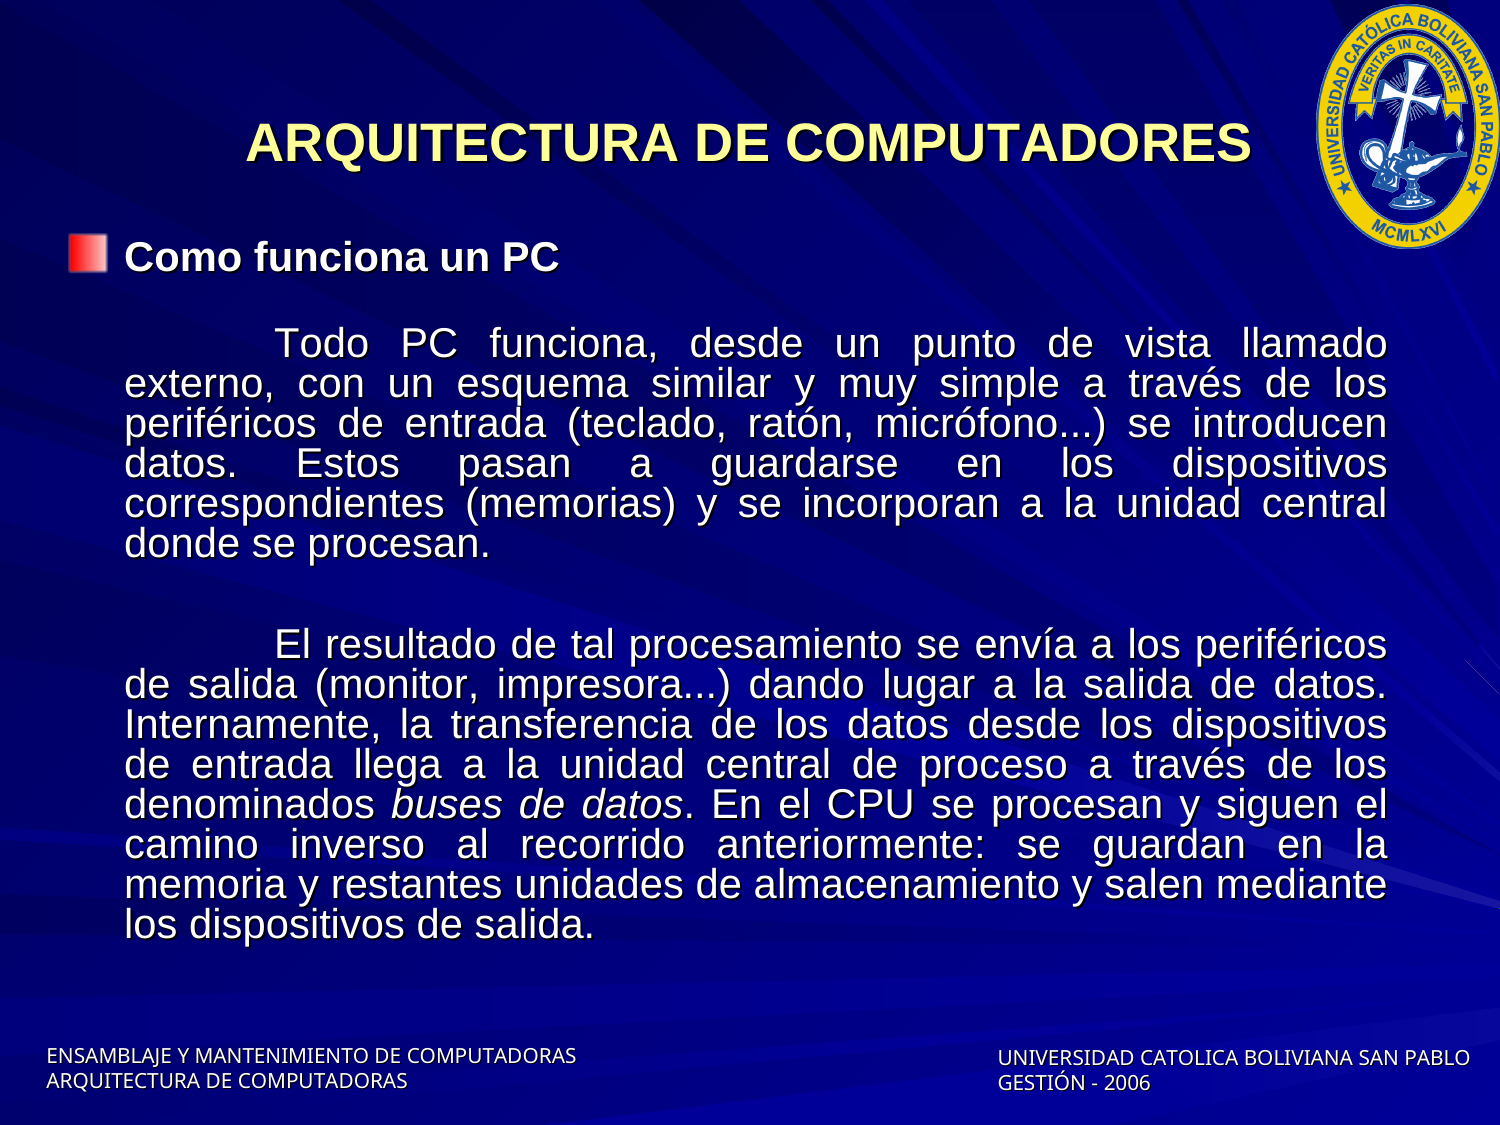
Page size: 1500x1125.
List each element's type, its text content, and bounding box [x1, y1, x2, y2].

picture [1316, 4, 1500, 249]
list Como funciona un PC Todo PC funciona, desde un punto de vista llamado externo, con un esquema similar y muy simple a través de los periféricos de entrada (teclado, ratón, micrófono...) se introducen datos. Estos pasan a guardarse en los dispositivos correspondientes (memorias) y se incorporan a la unidad central donde se procesan. El resultado de tal procesamiento se envía a los periféricos de salida (monitor, impresora...) dando lugar a la salida de datos. Internamente, la transferencia de los datos desde los dispositivos de entrada llega a la unidad central de proceso a través de los denominados buses de datos. En el CPU se procesan y siguen el camino inverso al recorrido anteriormente: se guardan en la memoria y restantes unidades de almacenamiento y salen mediante los dispositivos de salida. [53, 231, 1404, 975]
title ARQUITECTURA DE COMPUTADORES [75, 45, 1426, 234]
